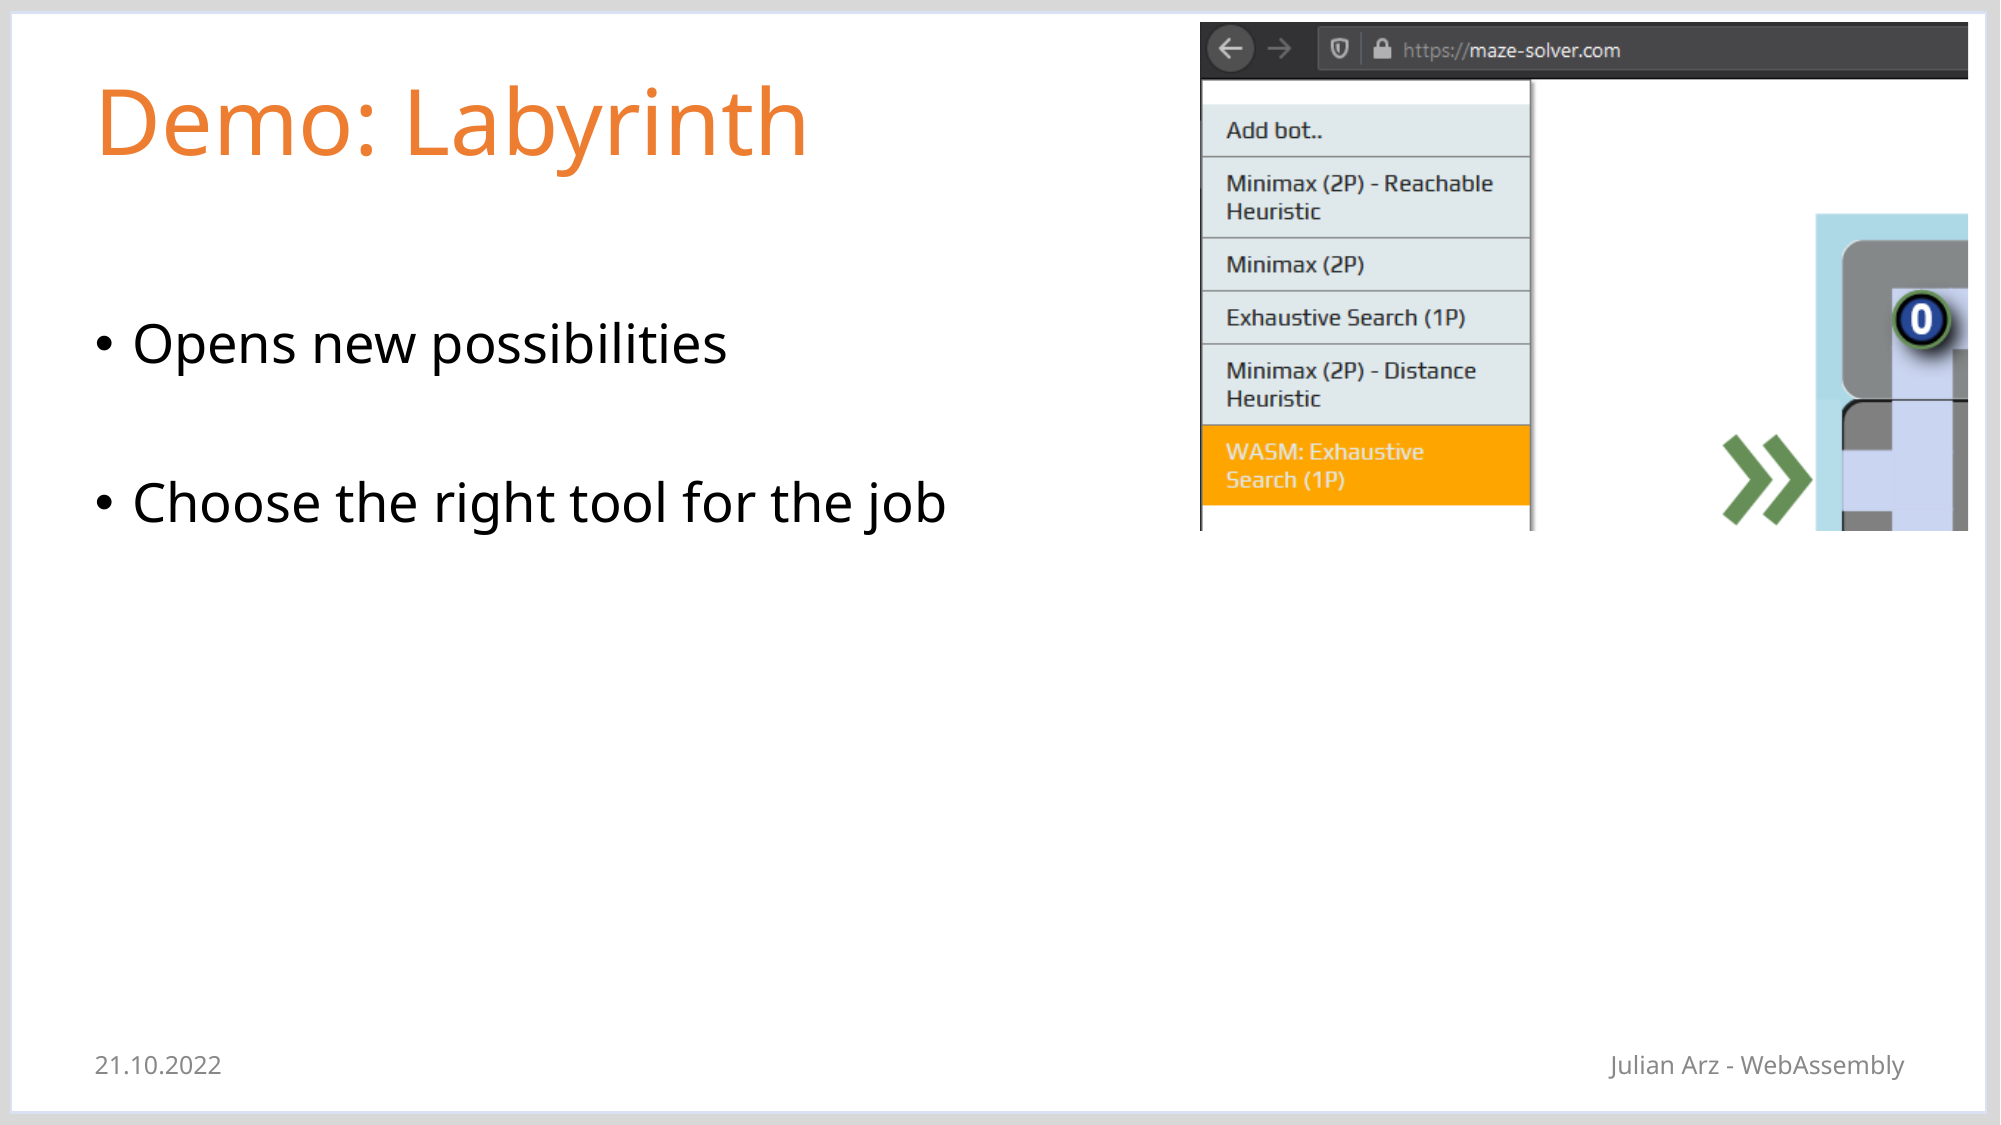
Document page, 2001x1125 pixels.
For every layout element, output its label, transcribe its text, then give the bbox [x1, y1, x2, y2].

footer Julian Arz - WebAssembly [546, 1035, 1921, 1096]
title Demo: Labyrinth [79, 59, 1200, 191]
picture [1200, 22, 1969, 531]
list Opens new possibilities Choose the right tool for the job [79, 223, 1921, 1014]
slide_number 21.10.2022 [79, 1035, 530, 1096]
